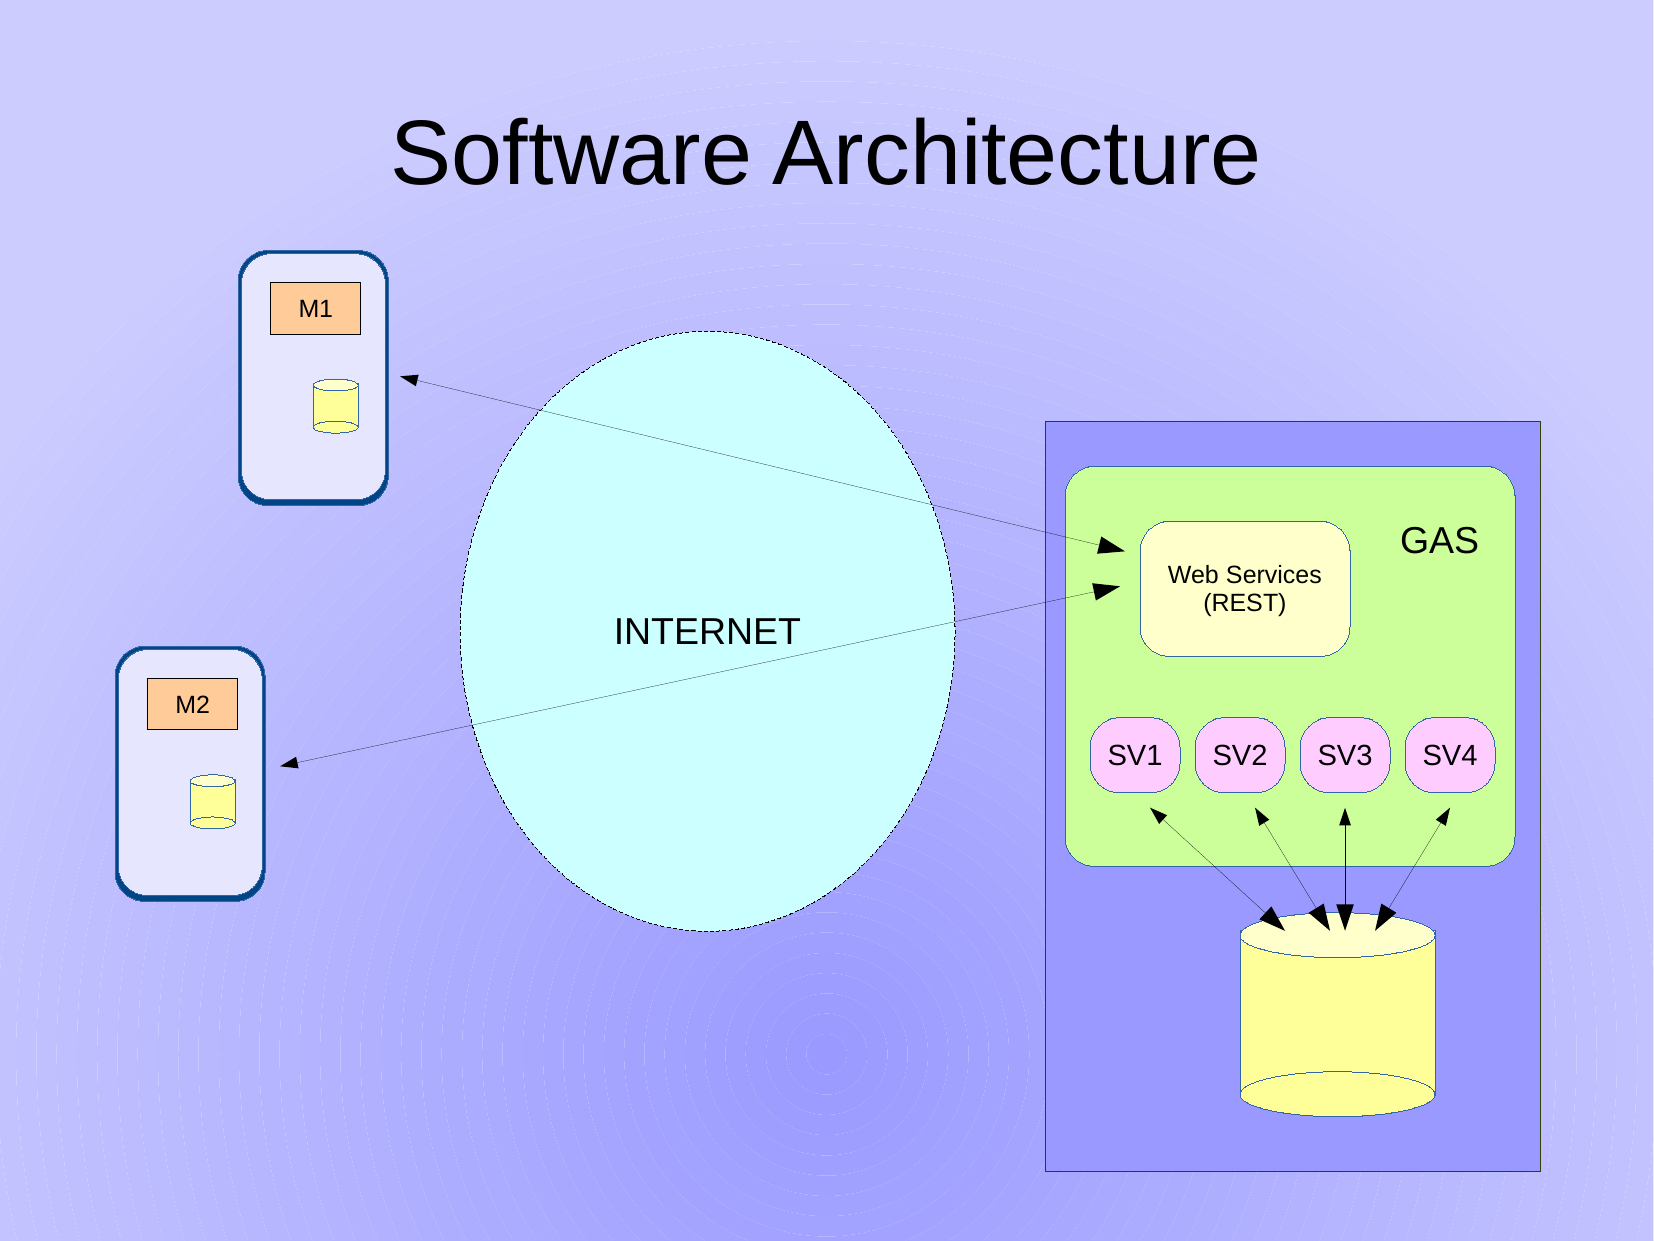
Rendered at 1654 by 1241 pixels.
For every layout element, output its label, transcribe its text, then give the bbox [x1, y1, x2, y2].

text_box [1045, 421, 1541, 1172]
text_box GAS [1065, 466, 1516, 867]
text_box SV1 [1090, 717, 1181, 793]
text_box INTERNET [472, 622, 956, 932]
text_box [1045, 533, 1065, 602]
text_box [238, 250, 389, 506]
text_box INTERNET [460, 411, 955, 724]
text_box M2 [147, 678, 238, 730]
title Software Architecture [82, 49, 1571, 257]
text_box Web Services (REST) [1140, 521, 1351, 657]
text_box INTERNET [541, 331, 932, 504]
text_box SV4 [1405, 717, 1496, 793]
text_box SV3 [1300, 717, 1391, 793]
text_box SV2 [1195, 717, 1286, 793]
text_box [115, 646, 266, 902]
text_box M1 [270, 282, 361, 335]
